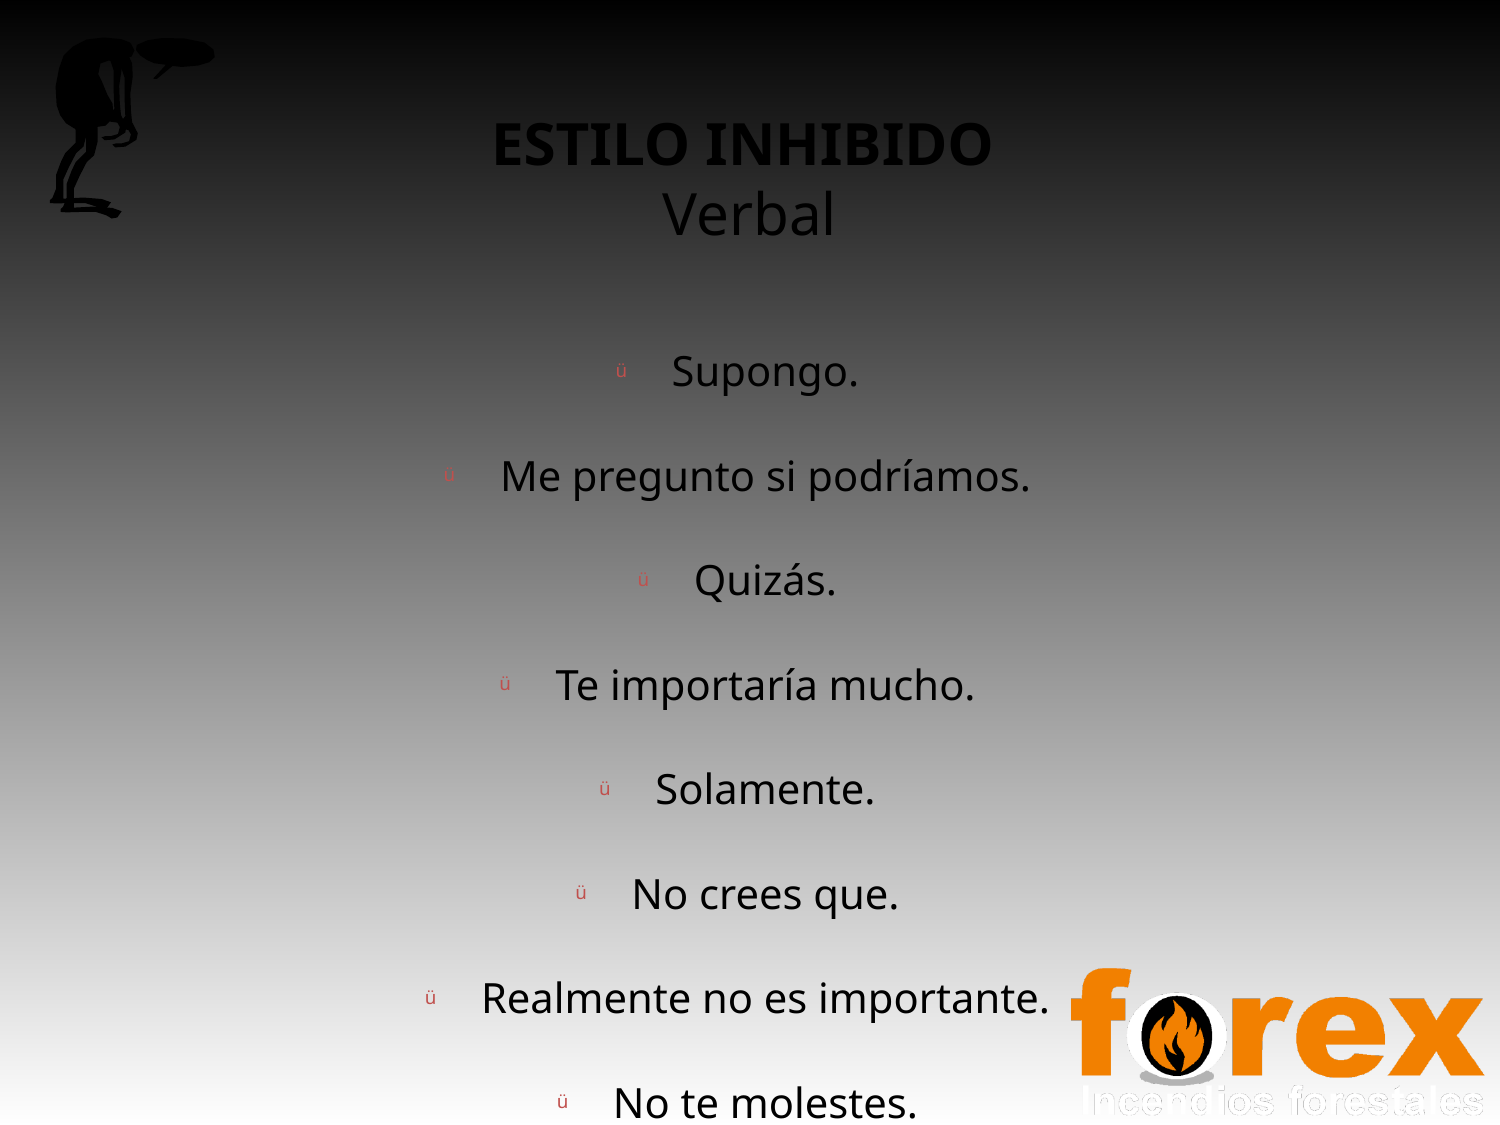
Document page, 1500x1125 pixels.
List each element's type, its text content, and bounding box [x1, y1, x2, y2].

title ESTILO INHIBIDO Verbal [112, 99, 1388, 288]
chart [49, 37, 215, 219]
picture [1054, 927, 1500, 1125]
list Supongo. Me pregunto si podríamos. Quizás. Te importaría mucho. Solamente. No crees que. Realmente no es importante. No te molestes. Bueno. [237, 312, 1238, 988]
